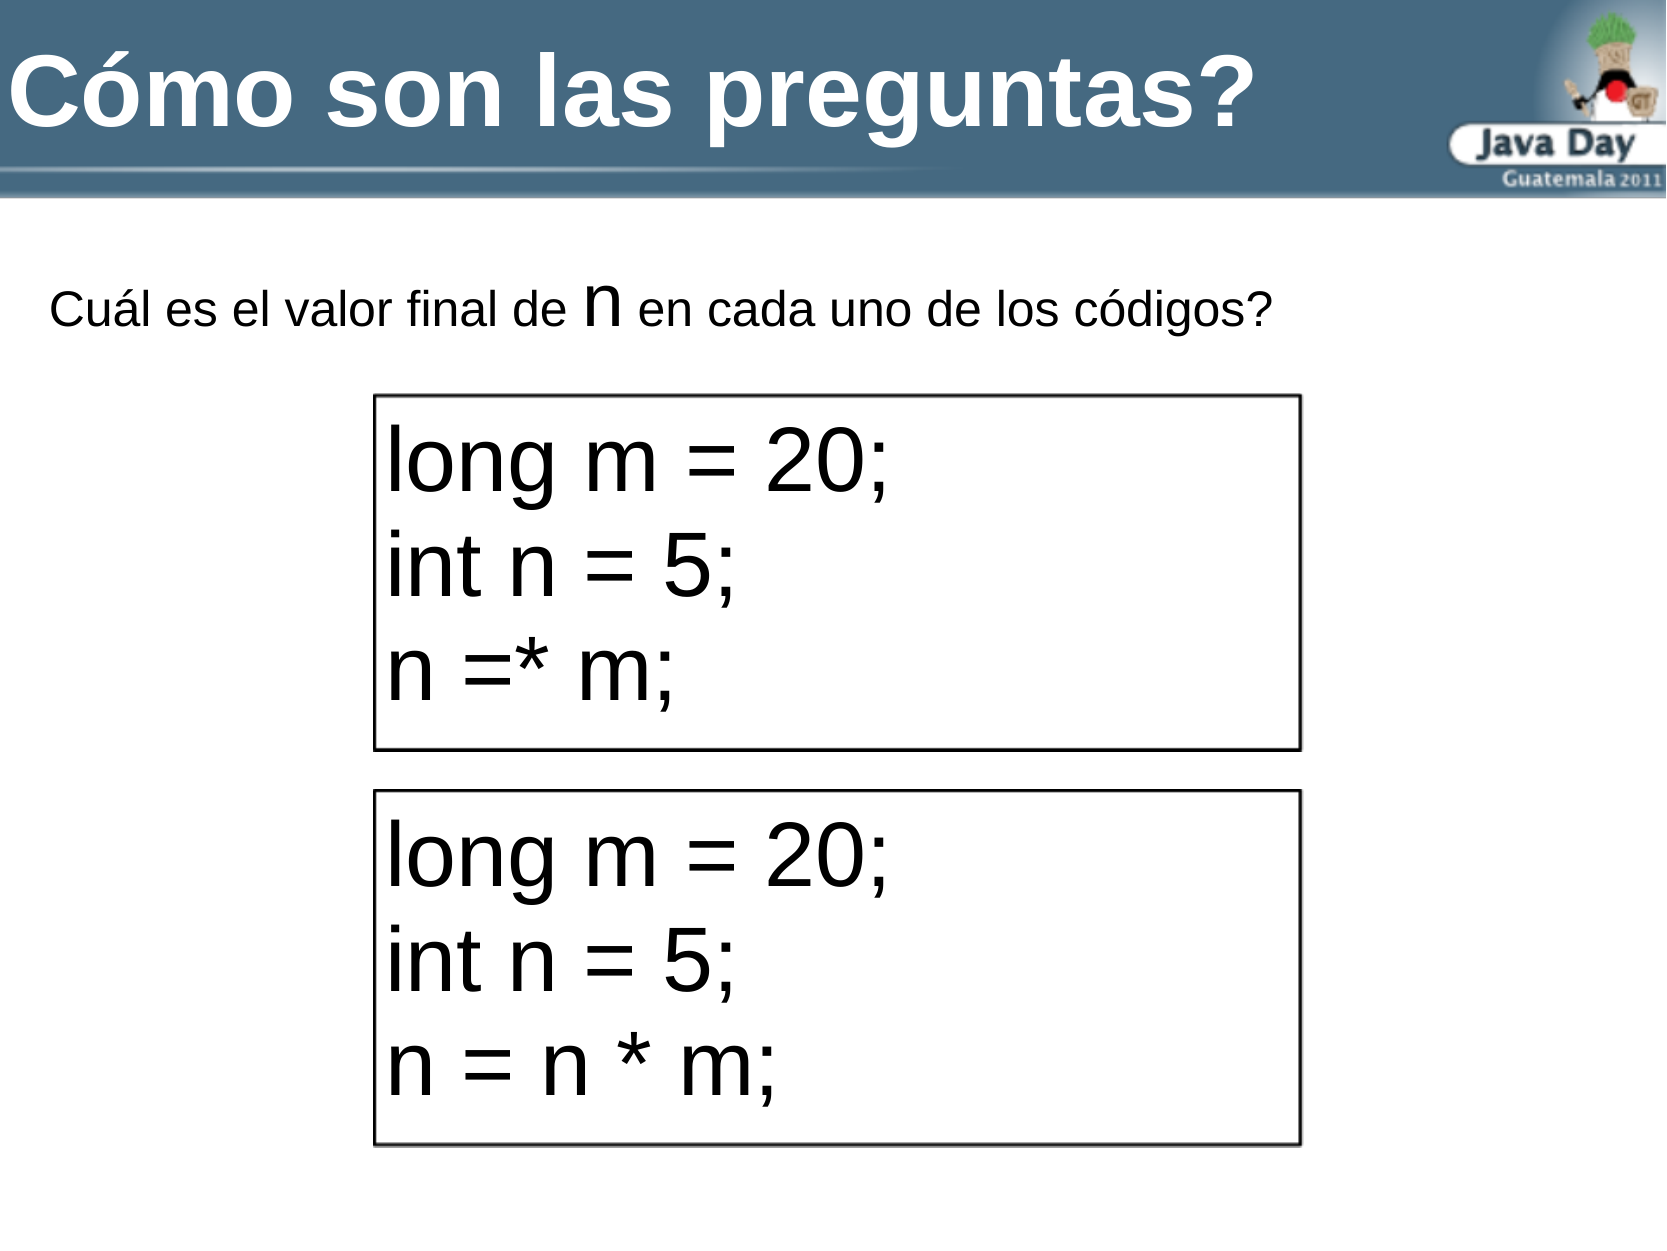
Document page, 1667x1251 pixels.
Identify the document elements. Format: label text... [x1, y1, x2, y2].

text_box Cuál es el valor final de n en cada uno de los códigos? [48, 258, 1452, 344]
text_box long m = 20; int n = 5; n =* m; [385, 408, 1291, 722]
text_box Cómo son las preguntas? [7, 33, 1502, 151]
picture [0, 0, 1666, 200]
picture [373, 789, 1304, 1148]
picture [373, 393, 1304, 752]
text_box long m = 20; int n = 5; n = n * m; [385, 803, 1291, 1117]
